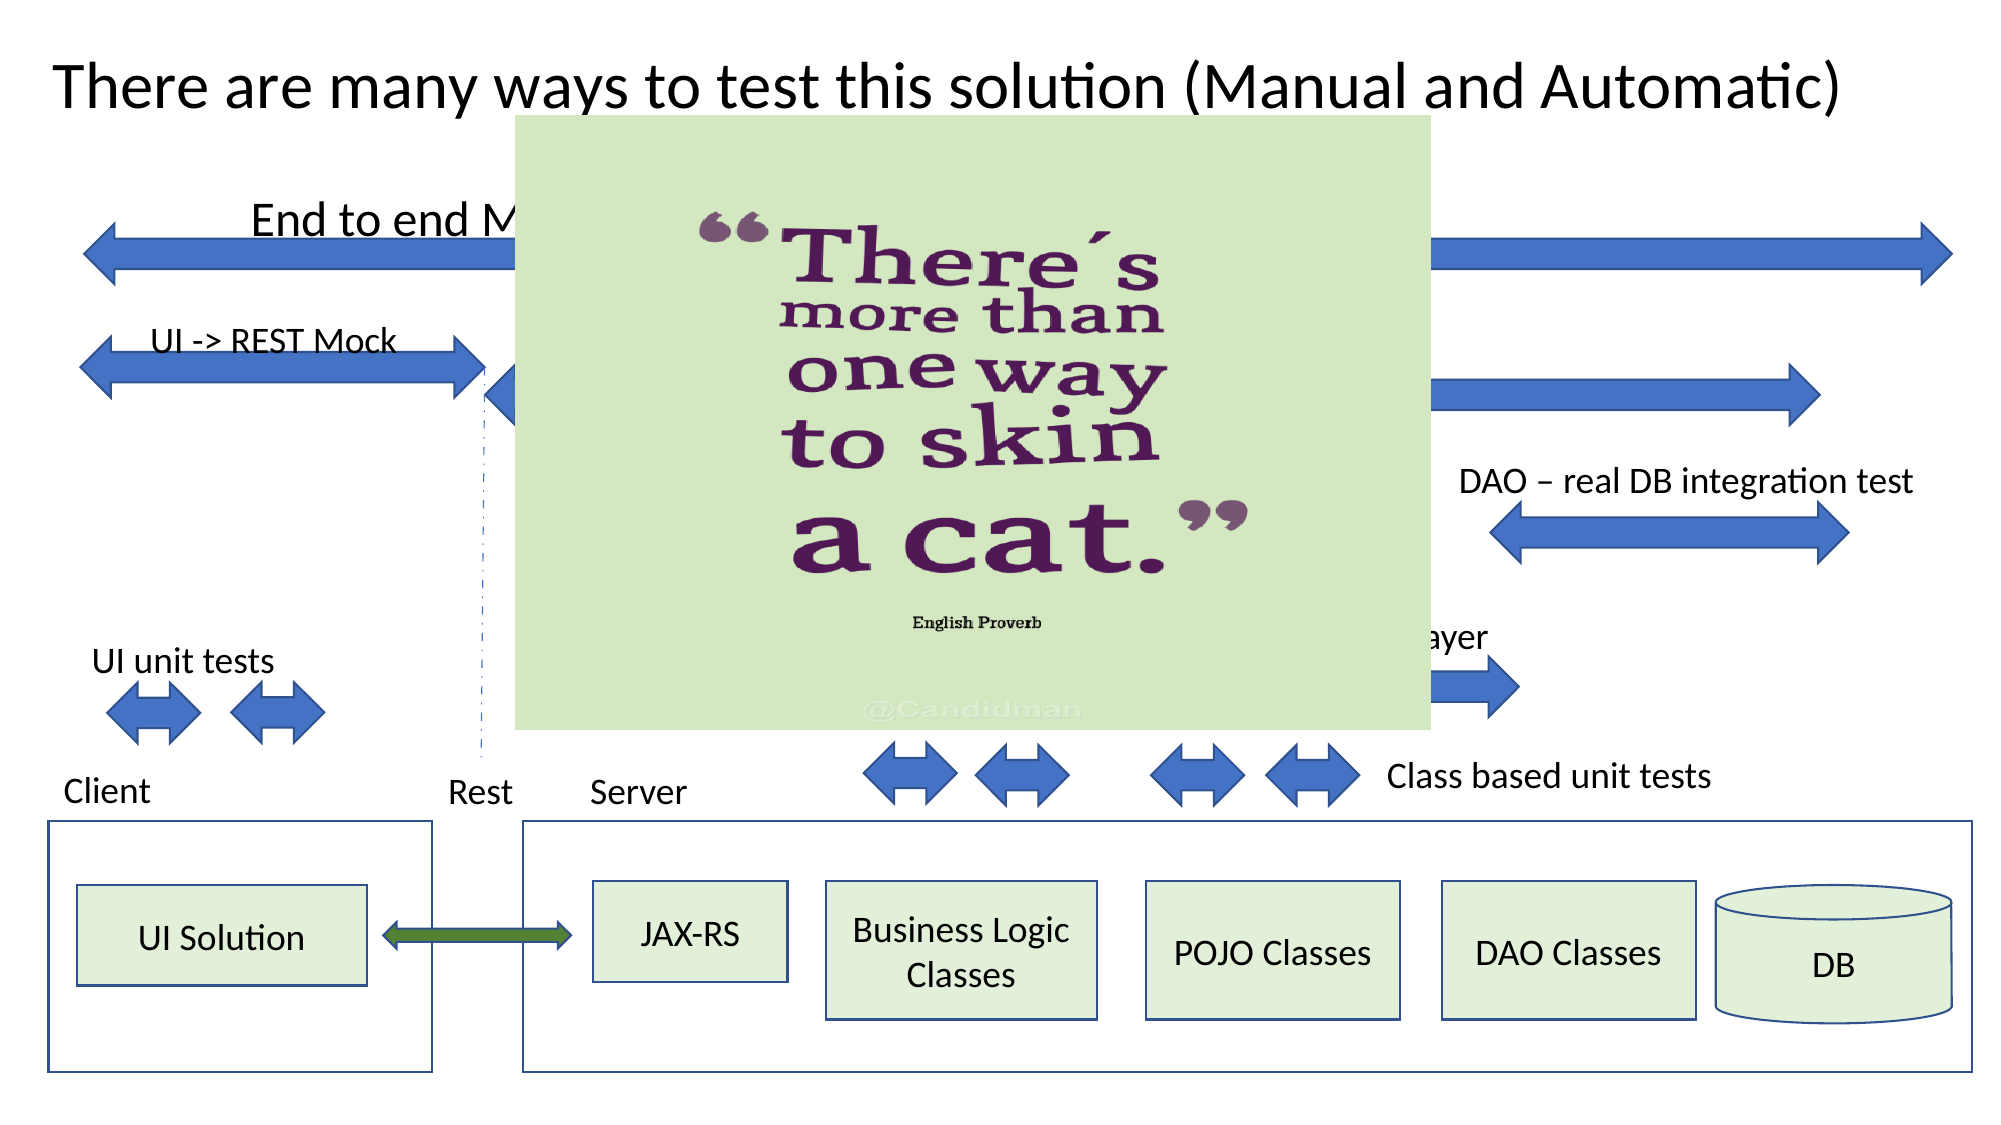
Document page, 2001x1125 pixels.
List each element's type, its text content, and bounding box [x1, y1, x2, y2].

text_box [84, 223, 515, 285]
text_box [80, 336, 485, 398]
text_box DAO Classes [1442, 881, 1696, 1020]
text_box UI Solution [77, 885, 367, 986]
text_box Client [48, 758, 168, 820]
text_box UI unit tests [76, 628, 293, 690]
text_box [1431, 223, 1952, 285]
text_box [1266, 744, 1360, 806]
text_box [107, 690, 201, 744]
text_box POJO Classes [1146, 881, 1400, 1020]
text_box DB [1715, 885, 1952, 1024]
text_box Server [575, 759, 704, 820]
text_box [1431, 665, 1519, 718]
text_box Behaviour unit tests -> mocked DB/DAO layer [1431, 604, 1522, 665]
text_box Business Logic Classes [826, 881, 1097, 1020]
text_box [975, 744, 1069, 806]
text_box [1490, 509, 1849, 563]
text_box JAX-RS [593, 881, 788, 982]
picture [515, 115, 1431, 730]
text_box [1151, 744, 1245, 806]
text_box Class based unit tests [1371, 743, 1740, 804]
text_box [231, 682, 325, 743]
text_box [863, 742, 957, 804]
text_box UI -> REST Mock [135, 309, 416, 370]
text_box DAO – real DB integration test [1443, 448, 1936, 509]
text_box There are many ways to test this solution (Manual and Automatic) [37, 34, 1873, 131]
text_box End to end Manual Tests [235, 179, 515, 256]
text_box [486, 364, 515, 425]
text_box [383, 922, 572, 949]
text_box Rest [433, 759, 530, 821]
text_box [1431, 364, 1820, 426]
